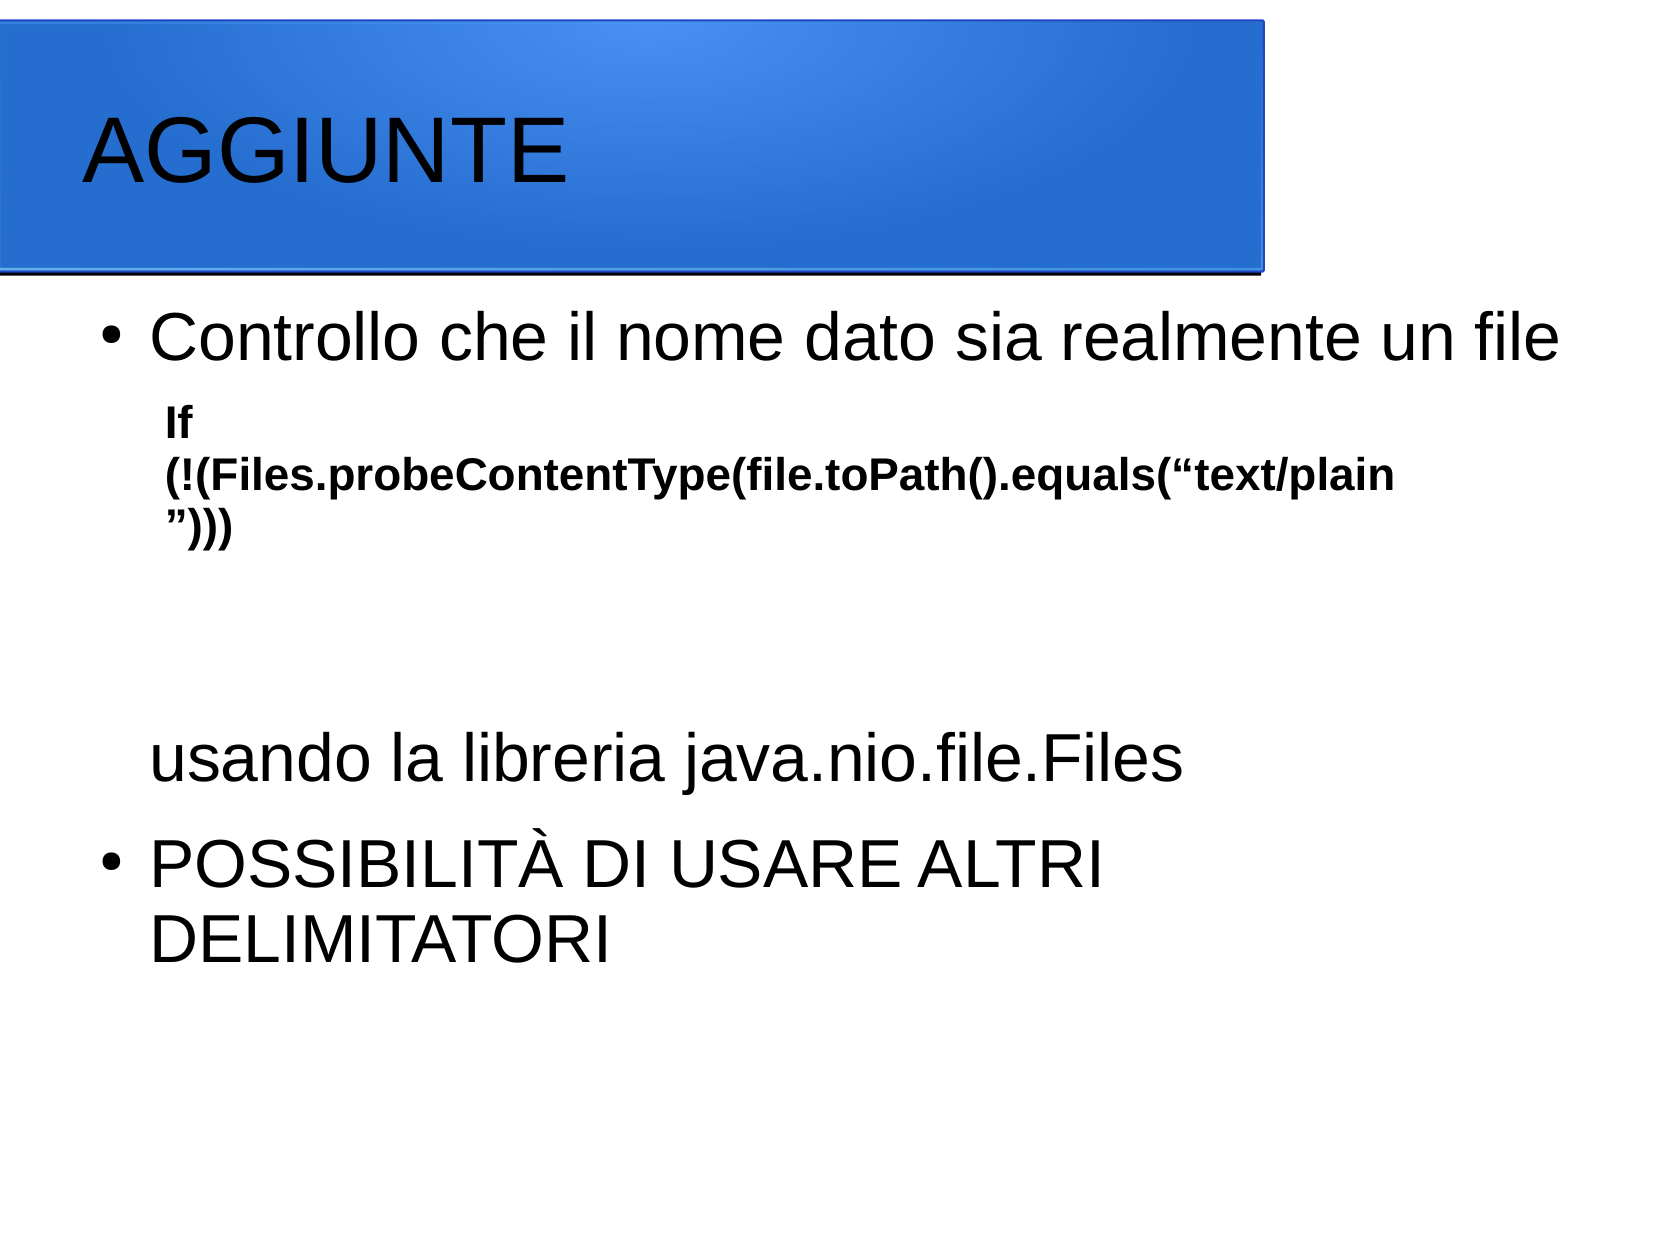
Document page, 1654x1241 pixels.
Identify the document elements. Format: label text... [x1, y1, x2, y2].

list Controllo che il nome dato sia realmente un file usando la libreria java.nio.file.Files POSSIBILITÀ DI USARE ALTRI DELIMITATORI [82, 299, 1571, 1019]
title AGGIUNTE [82, 47, 1235, 252]
text_box If (!(Files.probeContentType(file.toPath().equals(“text/plain”))) [150, 390, 1426, 586]
